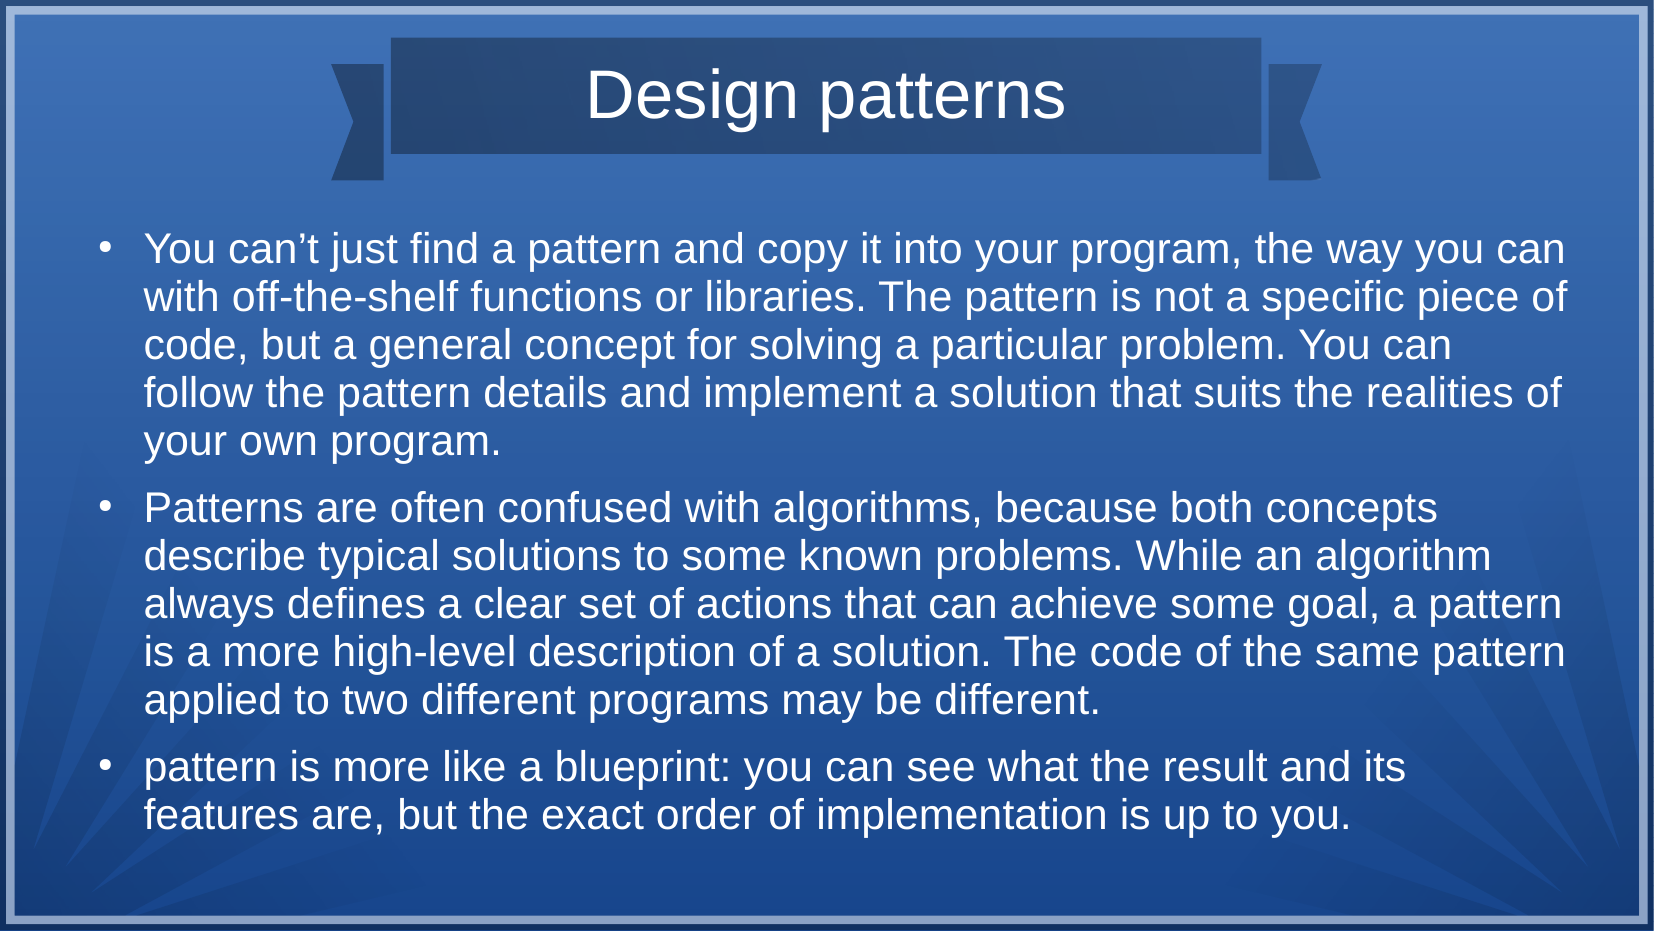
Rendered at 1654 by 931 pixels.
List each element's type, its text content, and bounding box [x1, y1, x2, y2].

title Design patterns [389, 35, 1264, 154]
list You can’t just find a pattern and copy it into your program, the way you can with off-the-shelf functions or libraries. The pattern is not a specific piece of code, but a general concept for solving a particular problem. You can follow the pattern details and implement a solution that suits the realities of your own program. Patterns are often confused with algorithms, because both concepts describe typical solutions to some known problems. While an algorithm always defines a clear set of actions that can achieve some goal, a pattern is a more high-level description of a solution. The code of the same pattern applied to two different programs may be different. pattern is more like a blueprint: you can see what the result and its features are, but the exact order of implementation is up to you. [82, 224, 1571, 848]
